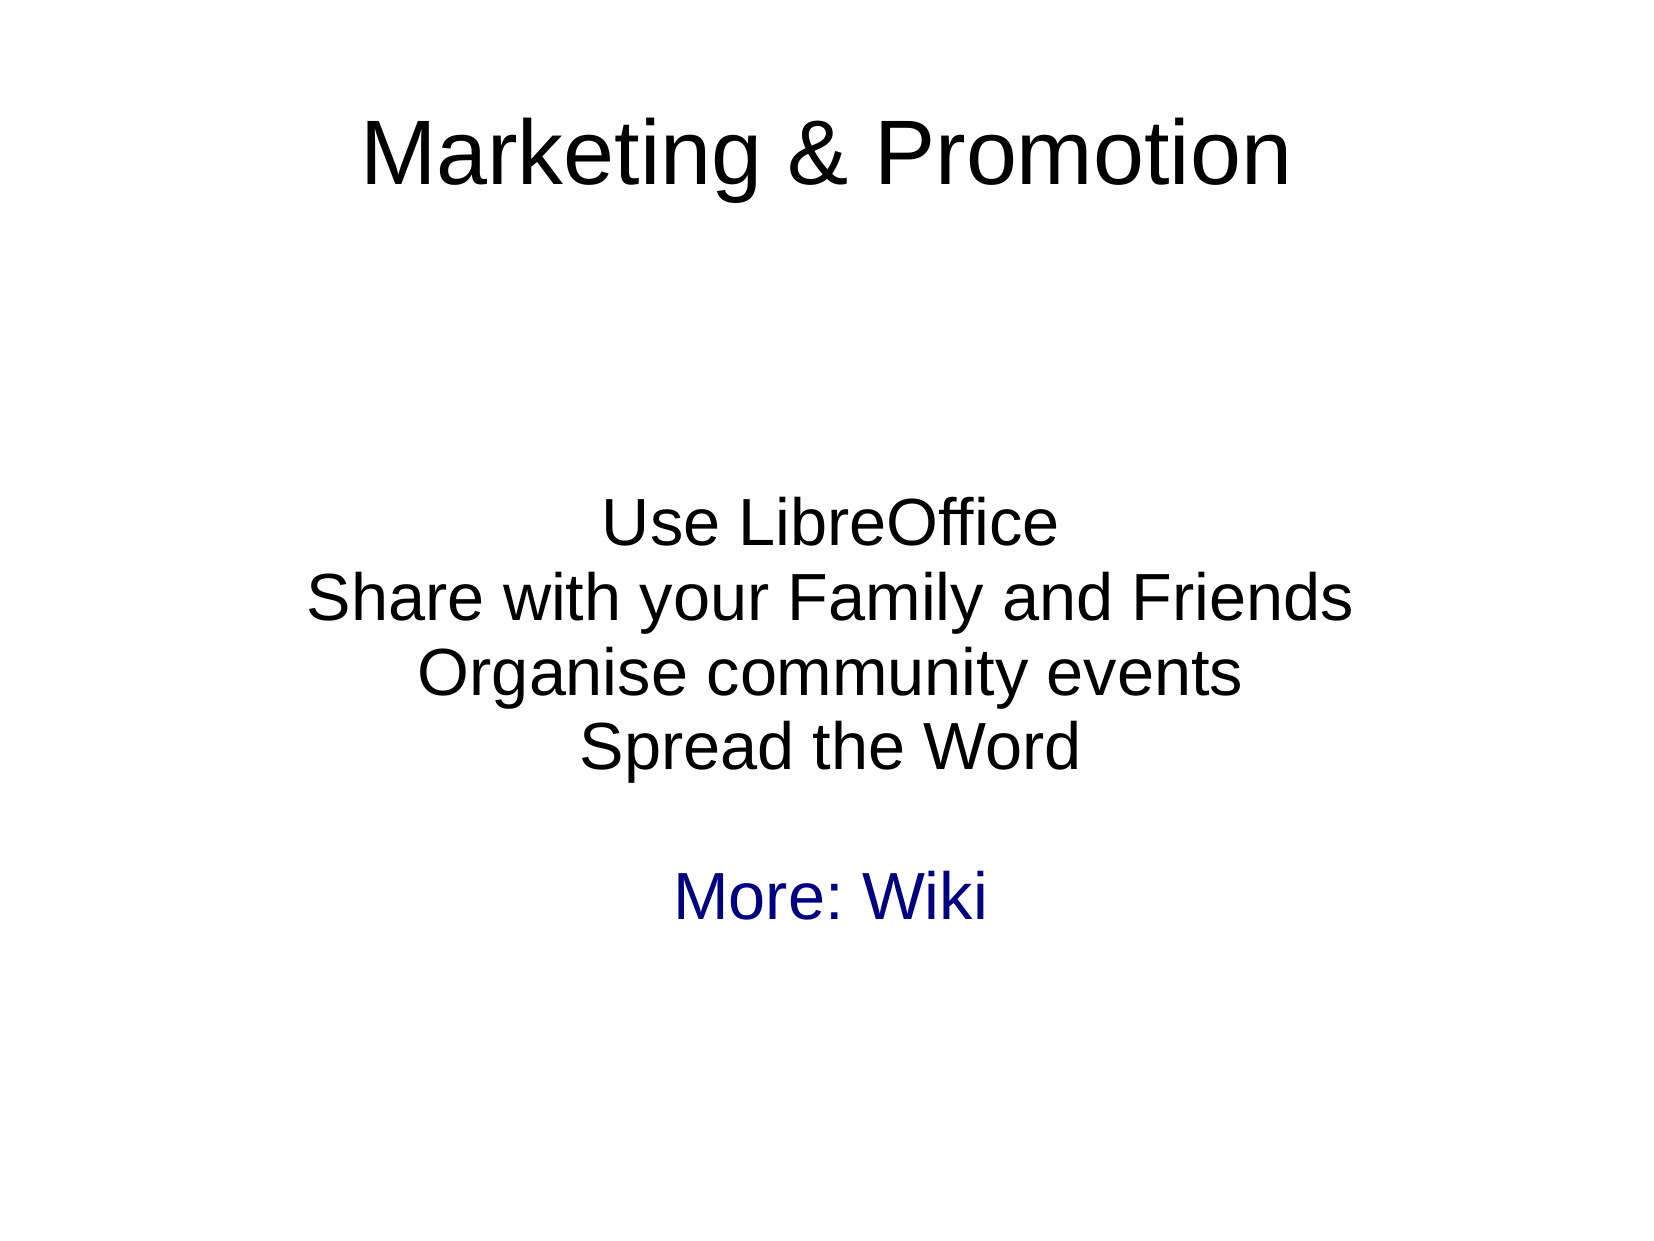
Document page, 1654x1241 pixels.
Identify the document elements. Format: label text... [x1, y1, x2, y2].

subtitle Use LibreOffice Share with your Family and Friends Organise community events Spread the Word More: Wiki [86, 300, 1576, 1119]
title Marketing & Promotion [82, 49, 1571, 257]
